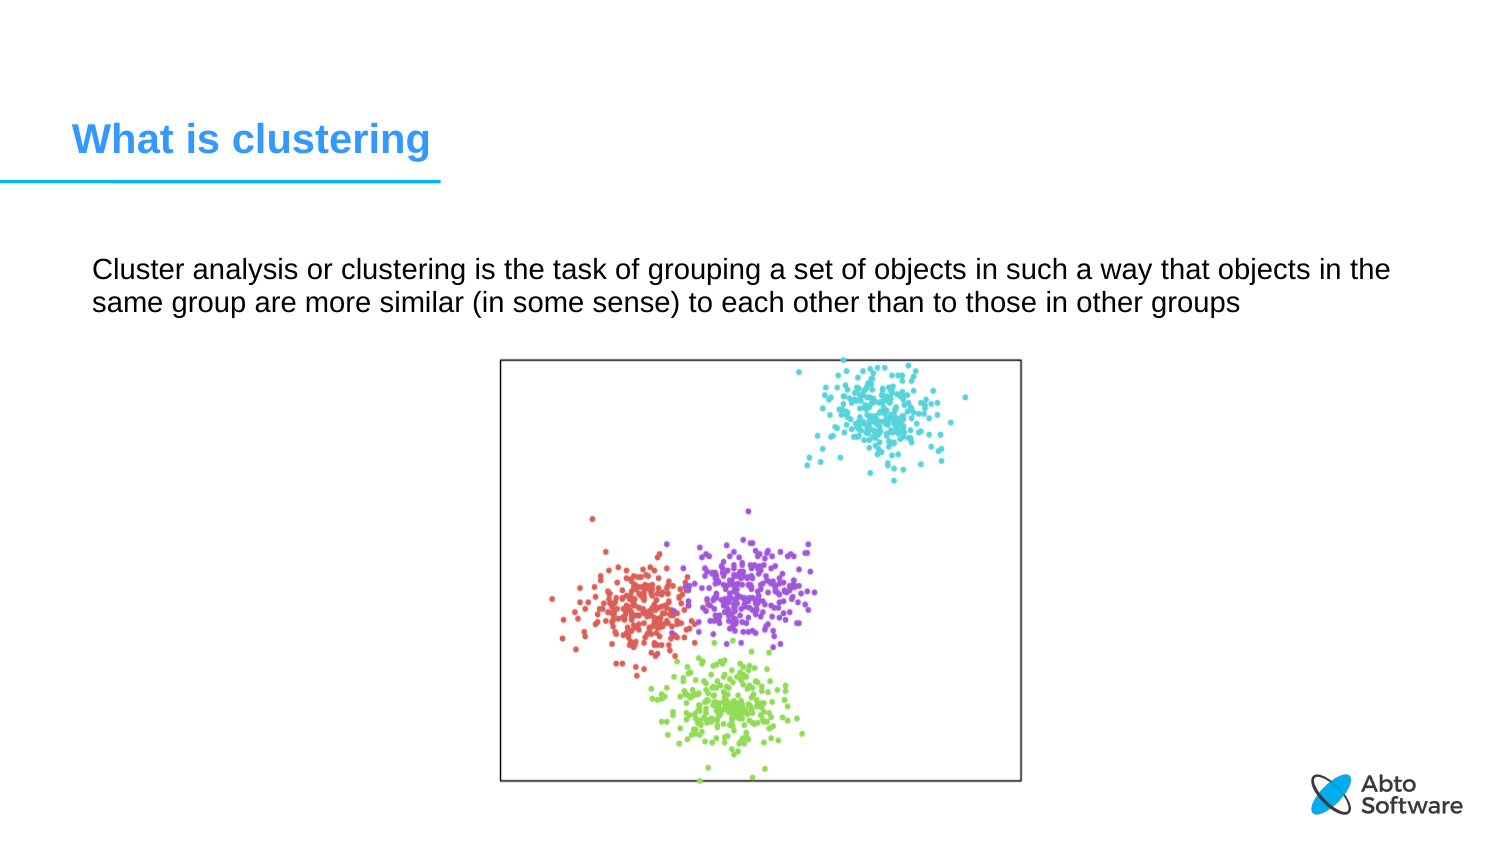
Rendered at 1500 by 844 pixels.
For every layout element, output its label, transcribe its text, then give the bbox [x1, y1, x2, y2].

picture [405, 318, 1066, 844]
title What is clustering [71, 68, 1311, 210]
text_box Cluster analysis or clustering is the task of grouping a set of objects in such a way that objects in the same group are more similar (in some sense) to each other than to those in other groups [92, 253, 1426, 747]
picture [1299, 771, 1474, 817]
